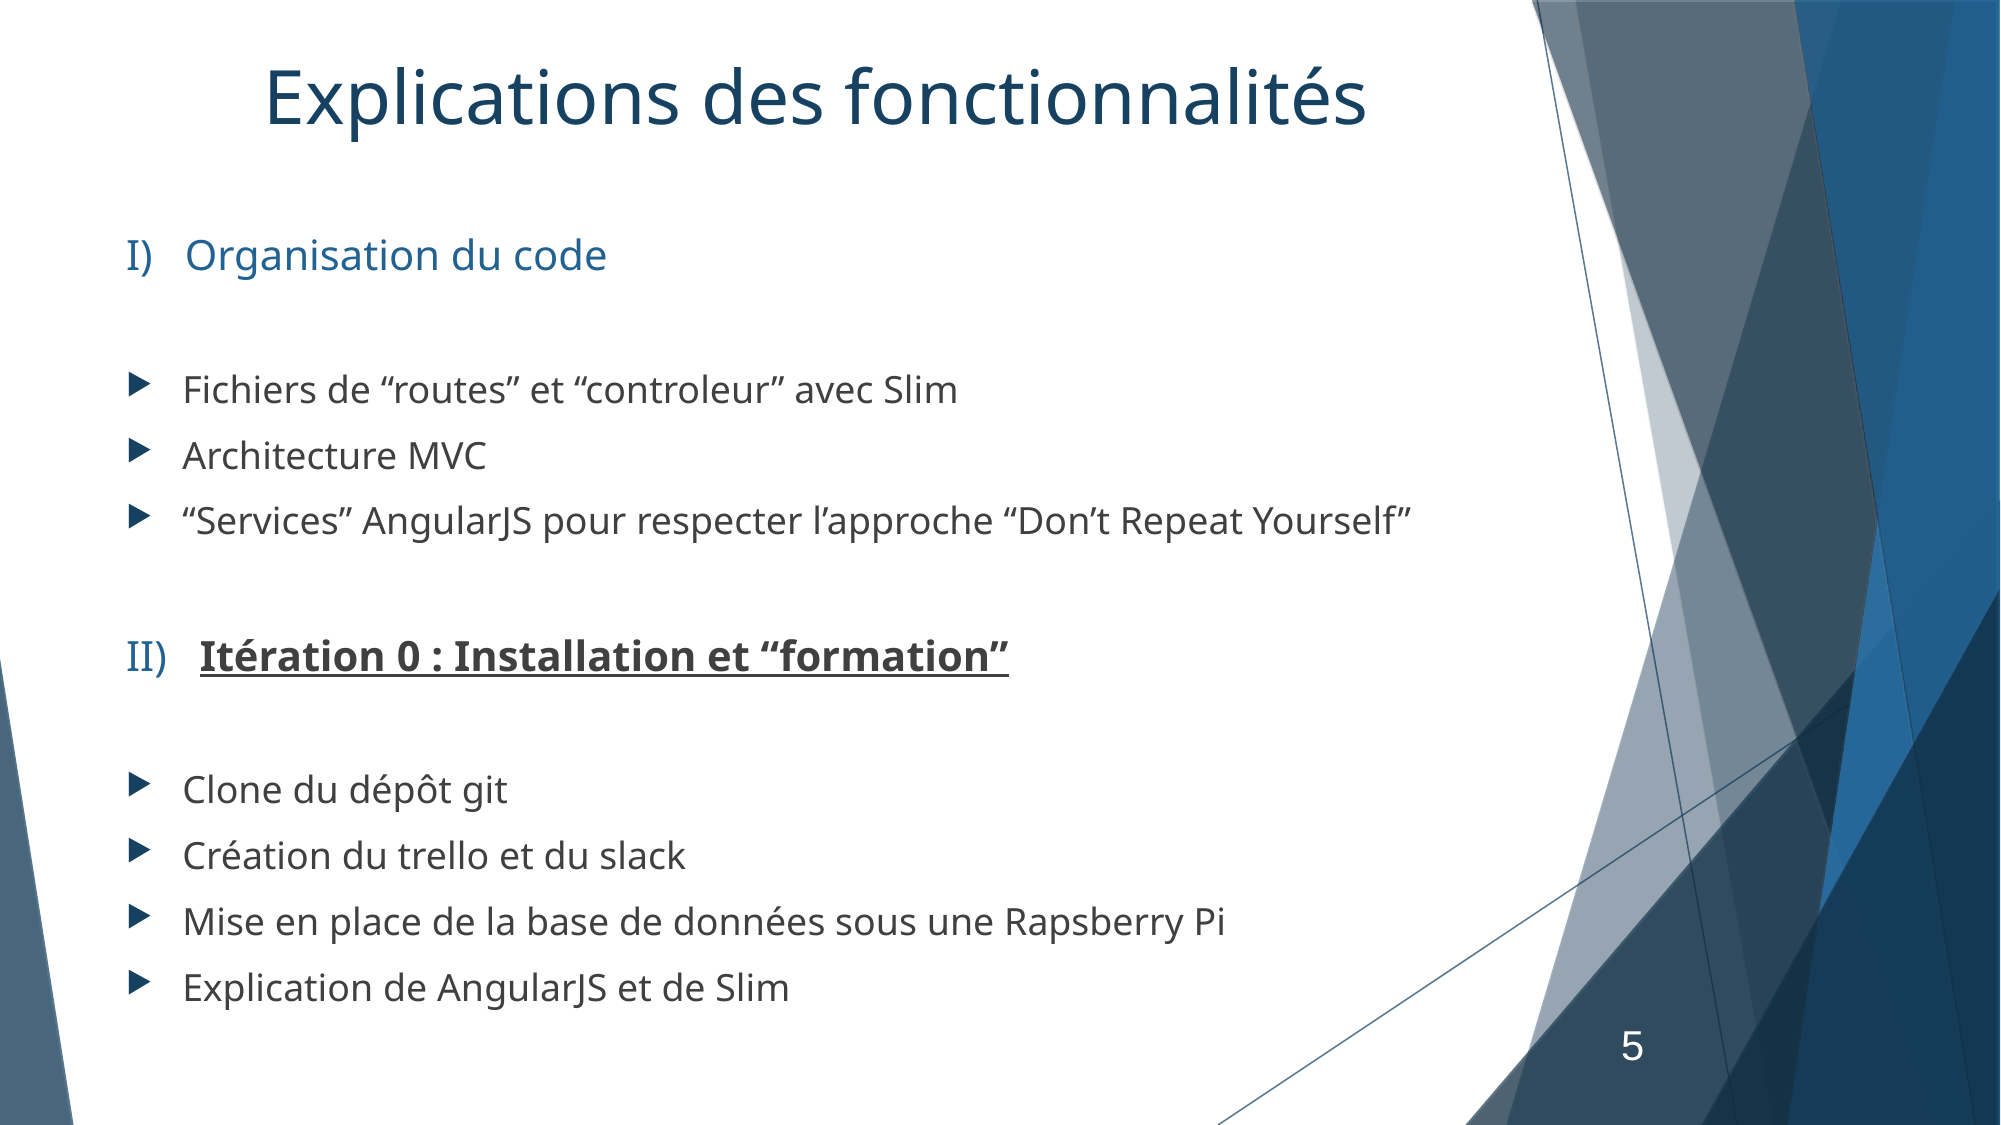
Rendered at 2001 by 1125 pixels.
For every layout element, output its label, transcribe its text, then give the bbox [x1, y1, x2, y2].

text_box 5 [1606, 1015, 1689, 1078]
list I) Organisation du code Fichiers de “routes” et “controleur” avec Slim Architecture MVC “Services” AngularJS pour respecter l’approche “Don’t Repeat Yourself” II) Itération 0 : Installation et “formation” Clone du dépôt git Création du trello et du slack Mise en place de la base de données sous une Rapsberry Pi Explication de AngularJS et de Slim [111, 221, 1522, 1077]
title Explications des fonctionnalités [111, 41, 1522, 175]
